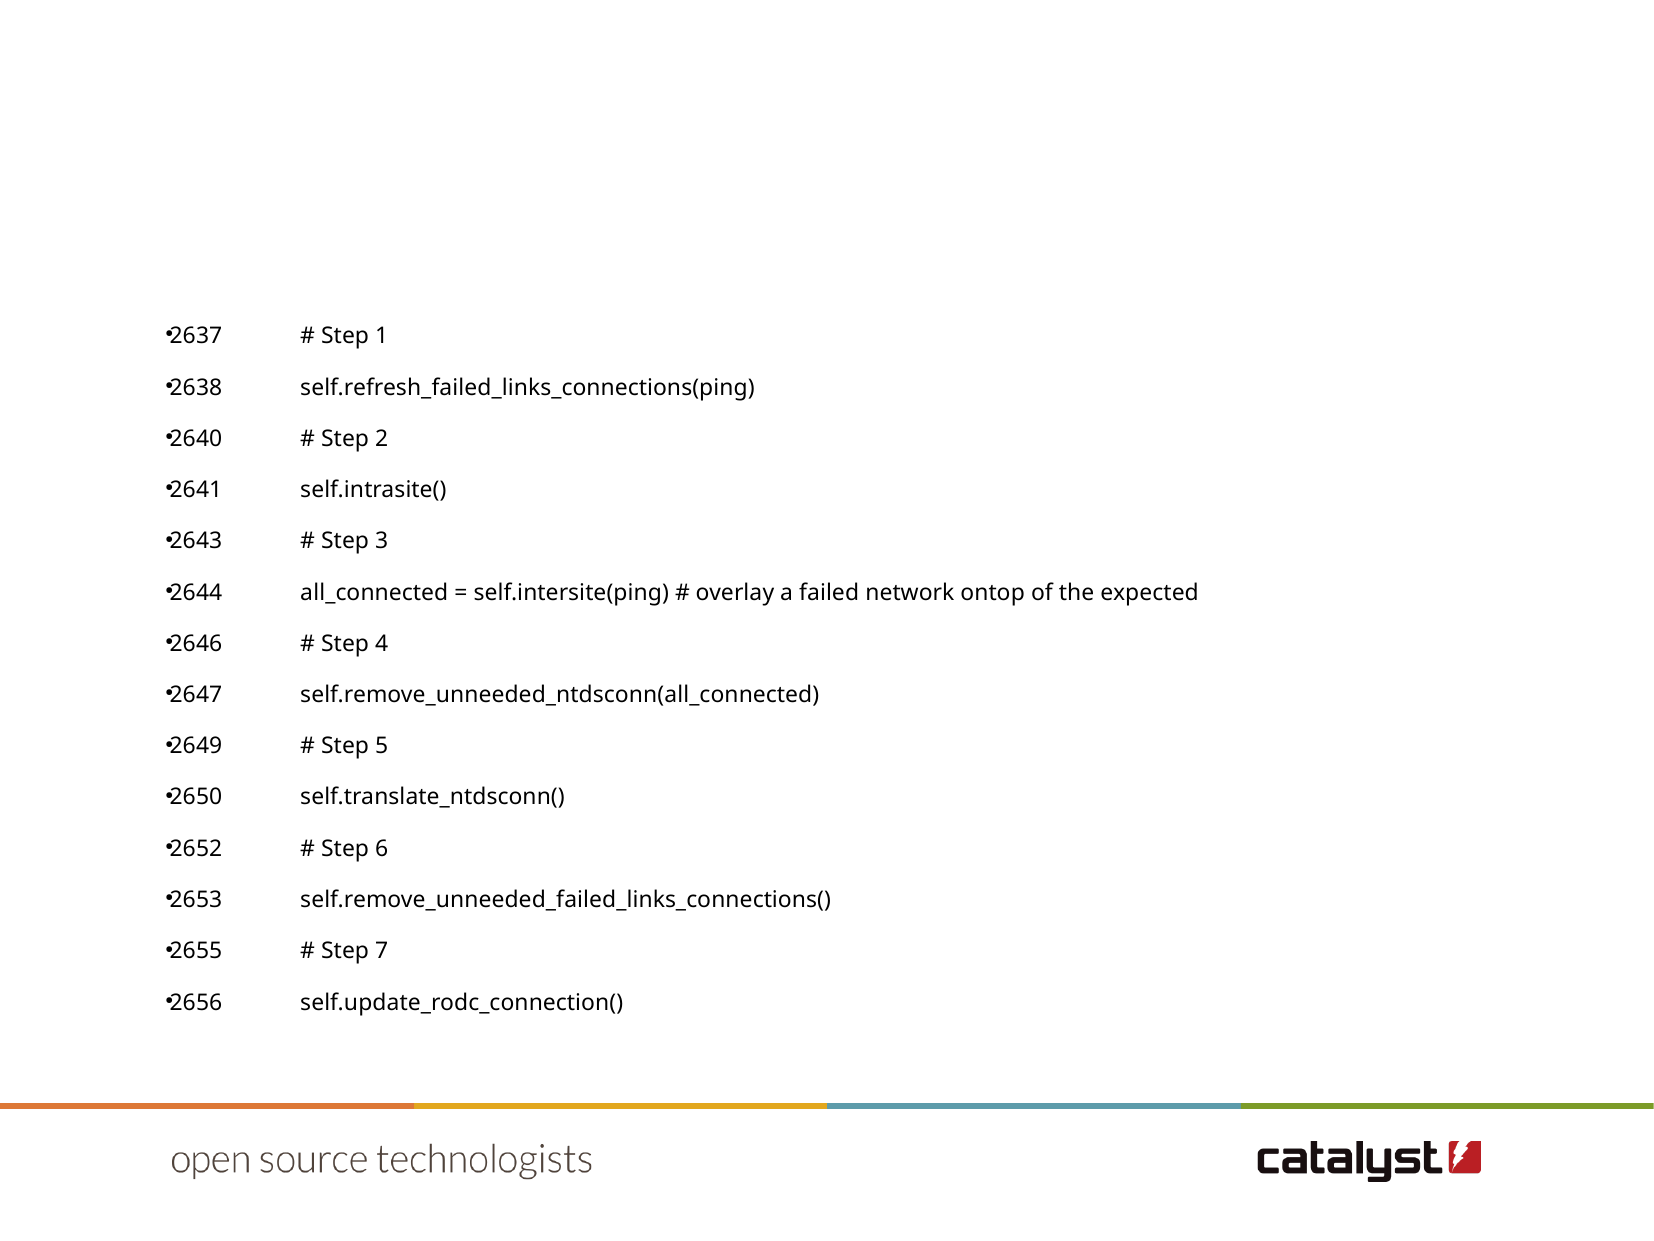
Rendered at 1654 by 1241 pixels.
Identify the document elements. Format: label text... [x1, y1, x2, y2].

list 2637 # Step 1 2638 self.refresh_failed_links_connections(ping) 2640 # Step 2 2641 self.intrasite() 2643 # Step 3 2644 all_connected = self.intersite(ping) # overlay a failed network ontop of the expected 2646 # Step 4 2647 self.remove_unneeded_ntdsconn(all_connected) 2649 # Step 5 2650 self.translate_ntdsconn() 2652 # Step 6 2653 self.remove_unneeded_failed_links_connections() 2655 # Step 7 2656 self.update_rodc_connection() [165, 307, 1489, 1027]
